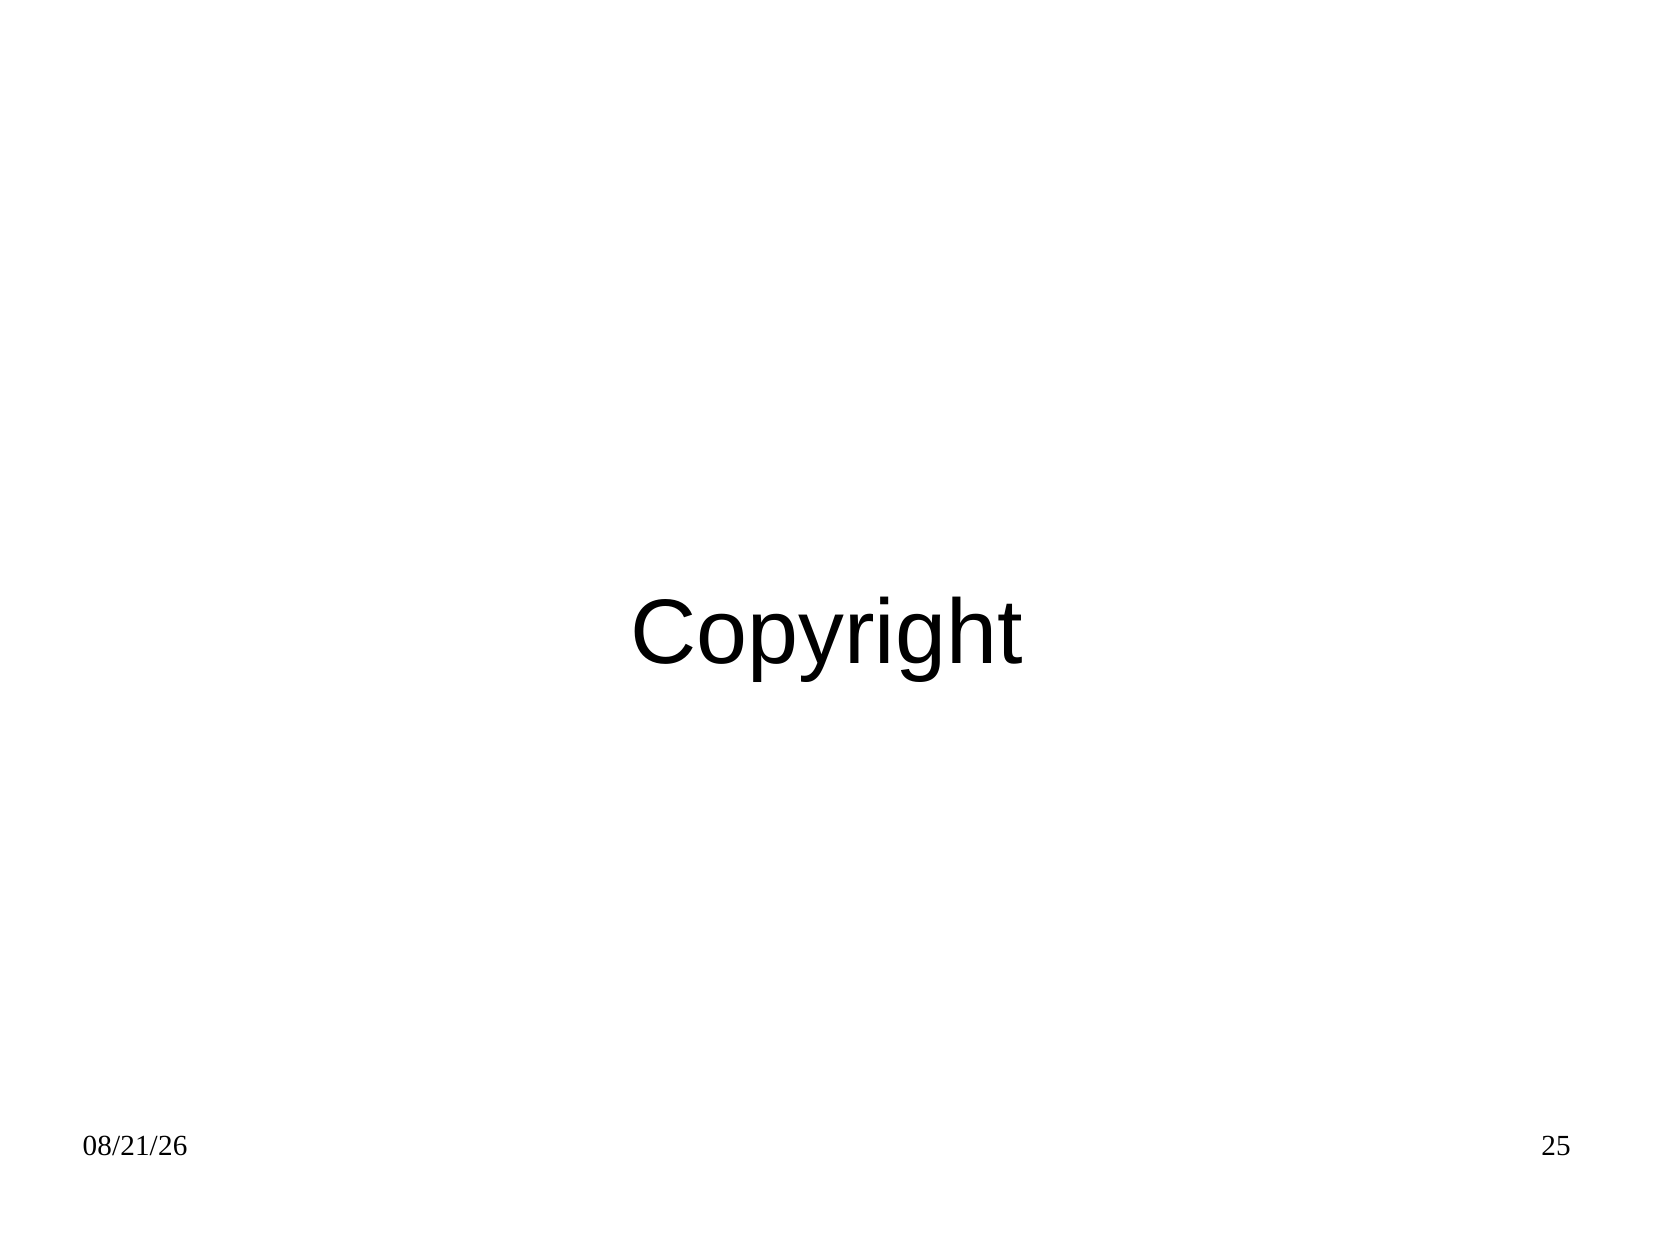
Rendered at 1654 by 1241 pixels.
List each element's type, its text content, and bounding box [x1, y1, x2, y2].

title Copyright [82, 527, 1571, 735]
